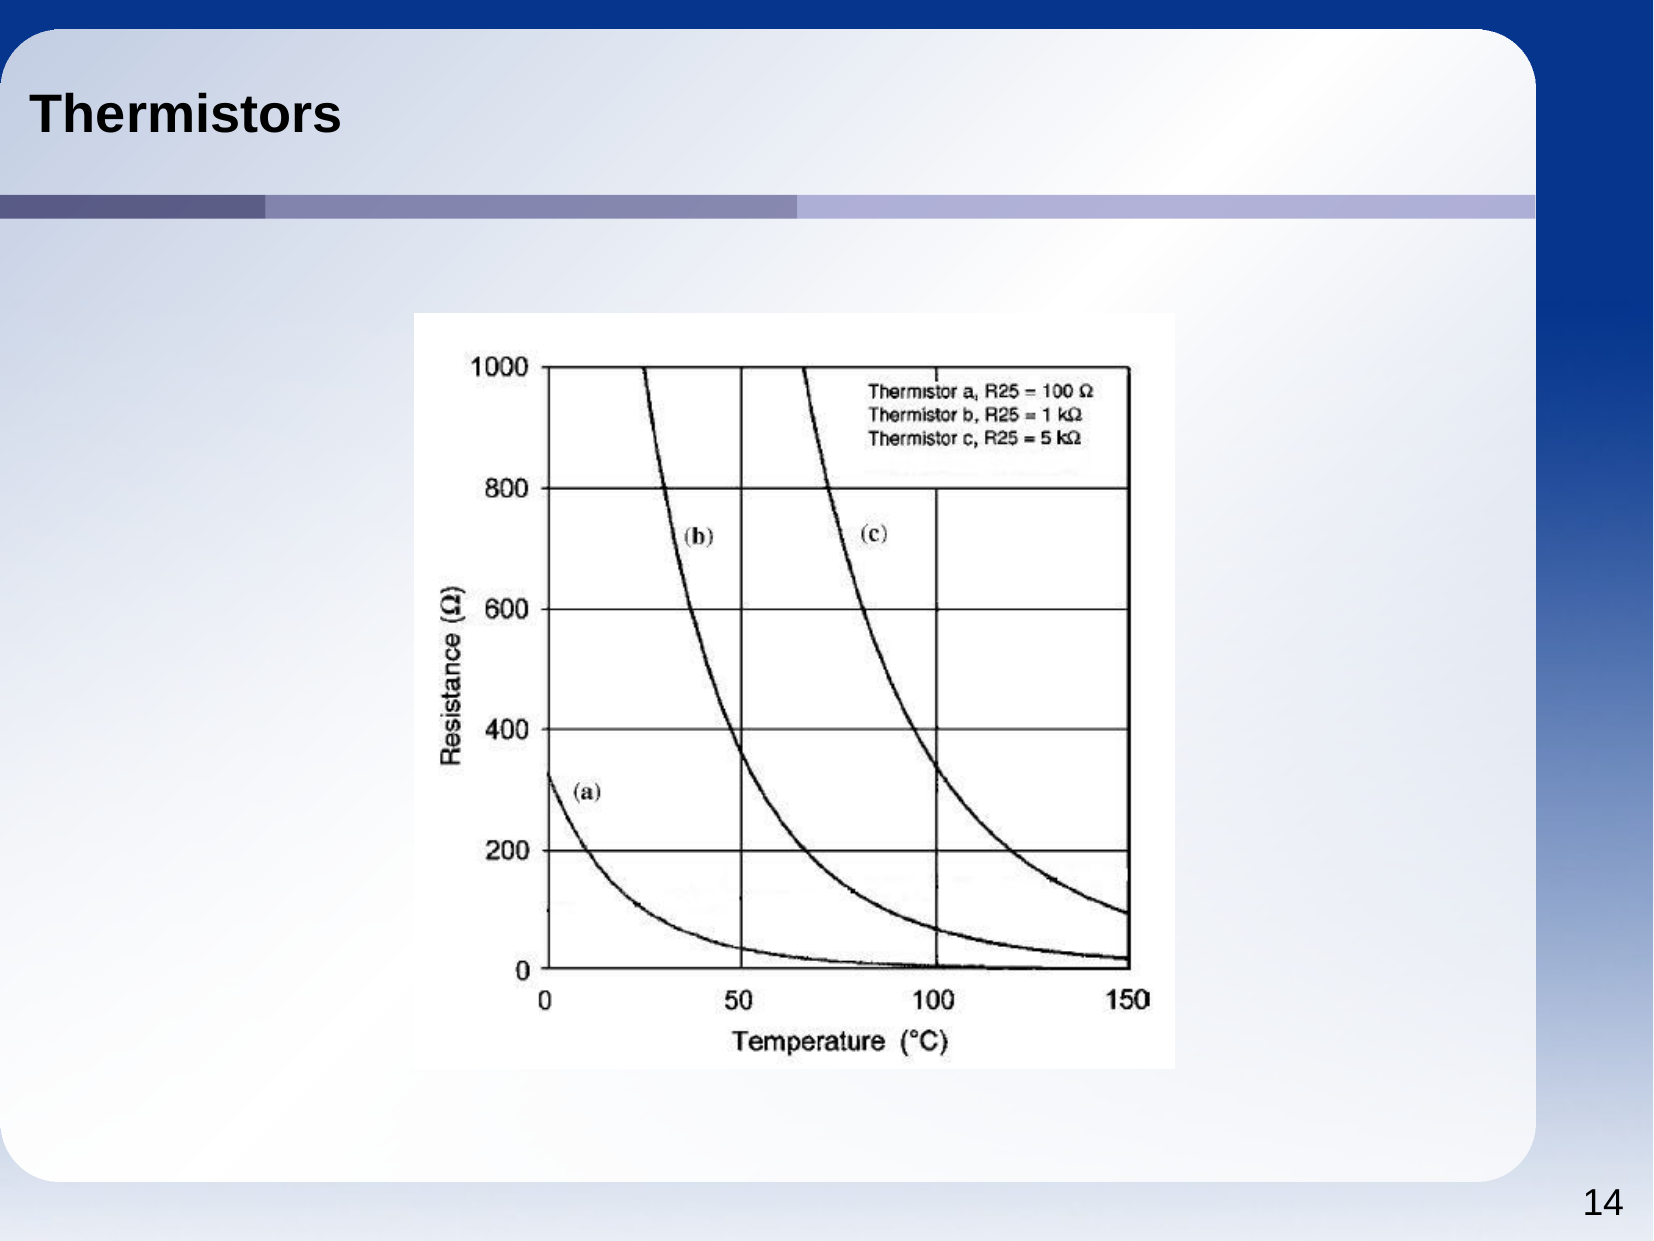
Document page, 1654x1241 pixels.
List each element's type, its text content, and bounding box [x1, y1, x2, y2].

title Thermistors [29, 49, 1506, 178]
picture [0, 0, 1654, 1241]
picture [414, 313, 1175, 1069]
